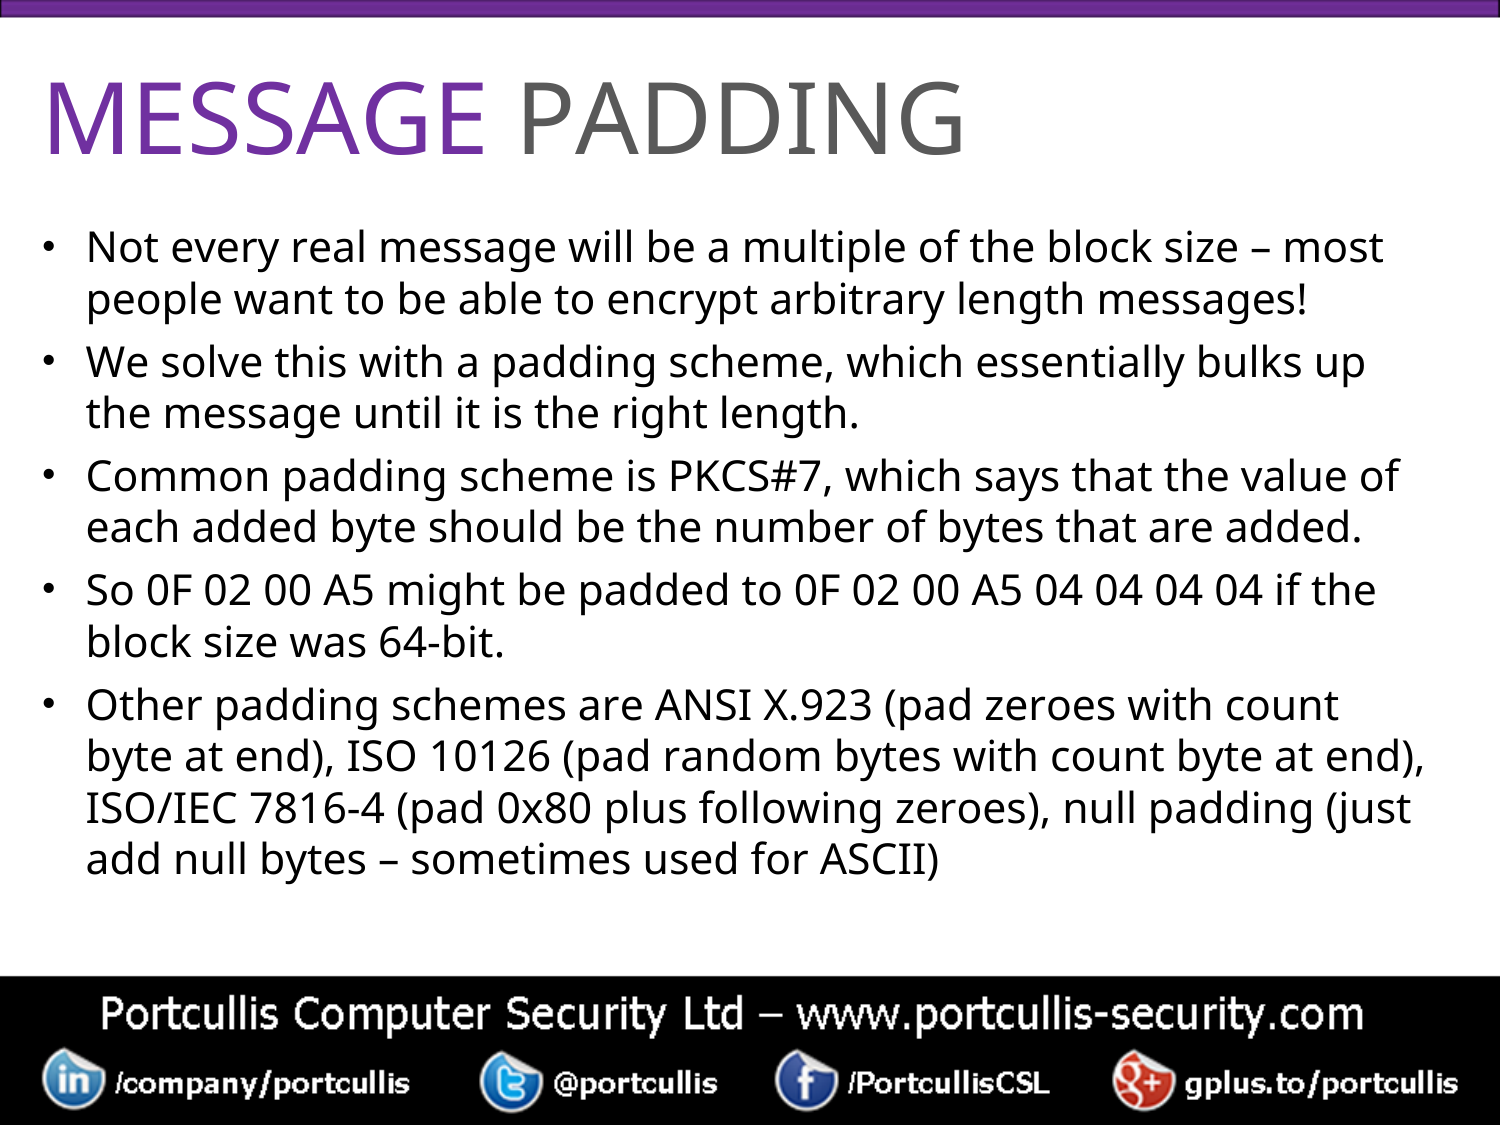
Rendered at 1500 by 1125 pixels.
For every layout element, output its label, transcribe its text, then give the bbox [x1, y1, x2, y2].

title MESSAGE PADDING [41, 42, 1434, 202]
picture [0, 0, 1500, 1125]
list Not every real message will be a multiple of the block size – most people want to be able to encrypt arbitrary length messages! We solve this with a padding scheme, which essentially bulks up the message until it is the right length. Common padding scheme is PKCS#7, which says that the value of each added byte should be the number of bytes that are added. So 0F 02 00 A5 might be padded to 0F 02 00 A5 04 04 04 04 if the block size was 64-bit. Other padding schemes are ANSI X.923 (pad zeroes with count byte at end), ISO 10126 (pad random bytes with count byte at end), ISO/IEC 7816-4 (pad 0x80 plus following zeroes), null padding (just add null bytes – sometimes used for ASCII) [41, 219, 1428, 965]
